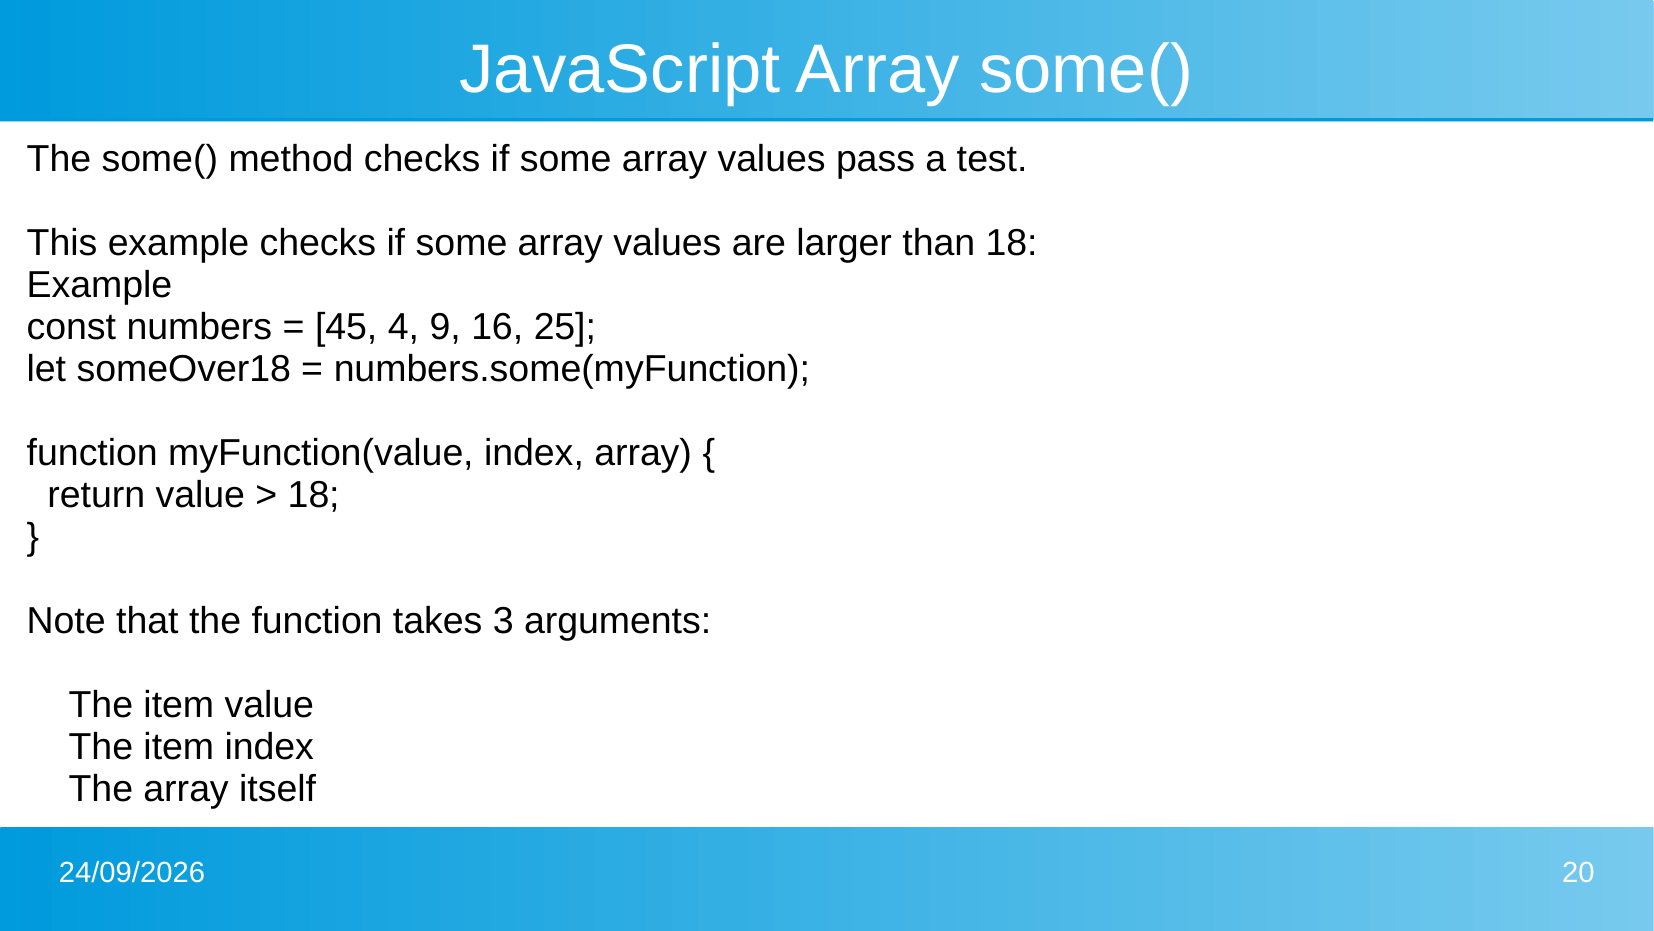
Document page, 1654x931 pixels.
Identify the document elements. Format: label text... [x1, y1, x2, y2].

title JavaScript Array some() [59, 29, 1595, 108]
text_box The some() method checks if some array values pass a test. This example checks if some array values are larger than 18: Example const numbers = [45, 4, 9, 16, 25]; let someOver18 = numbers.some(myFunction); function myFunction(value, index, array) { return value > 18; } Note that the function takes 3 arguments: The item value The item index The array itself [11, 129, 1607, 859]
